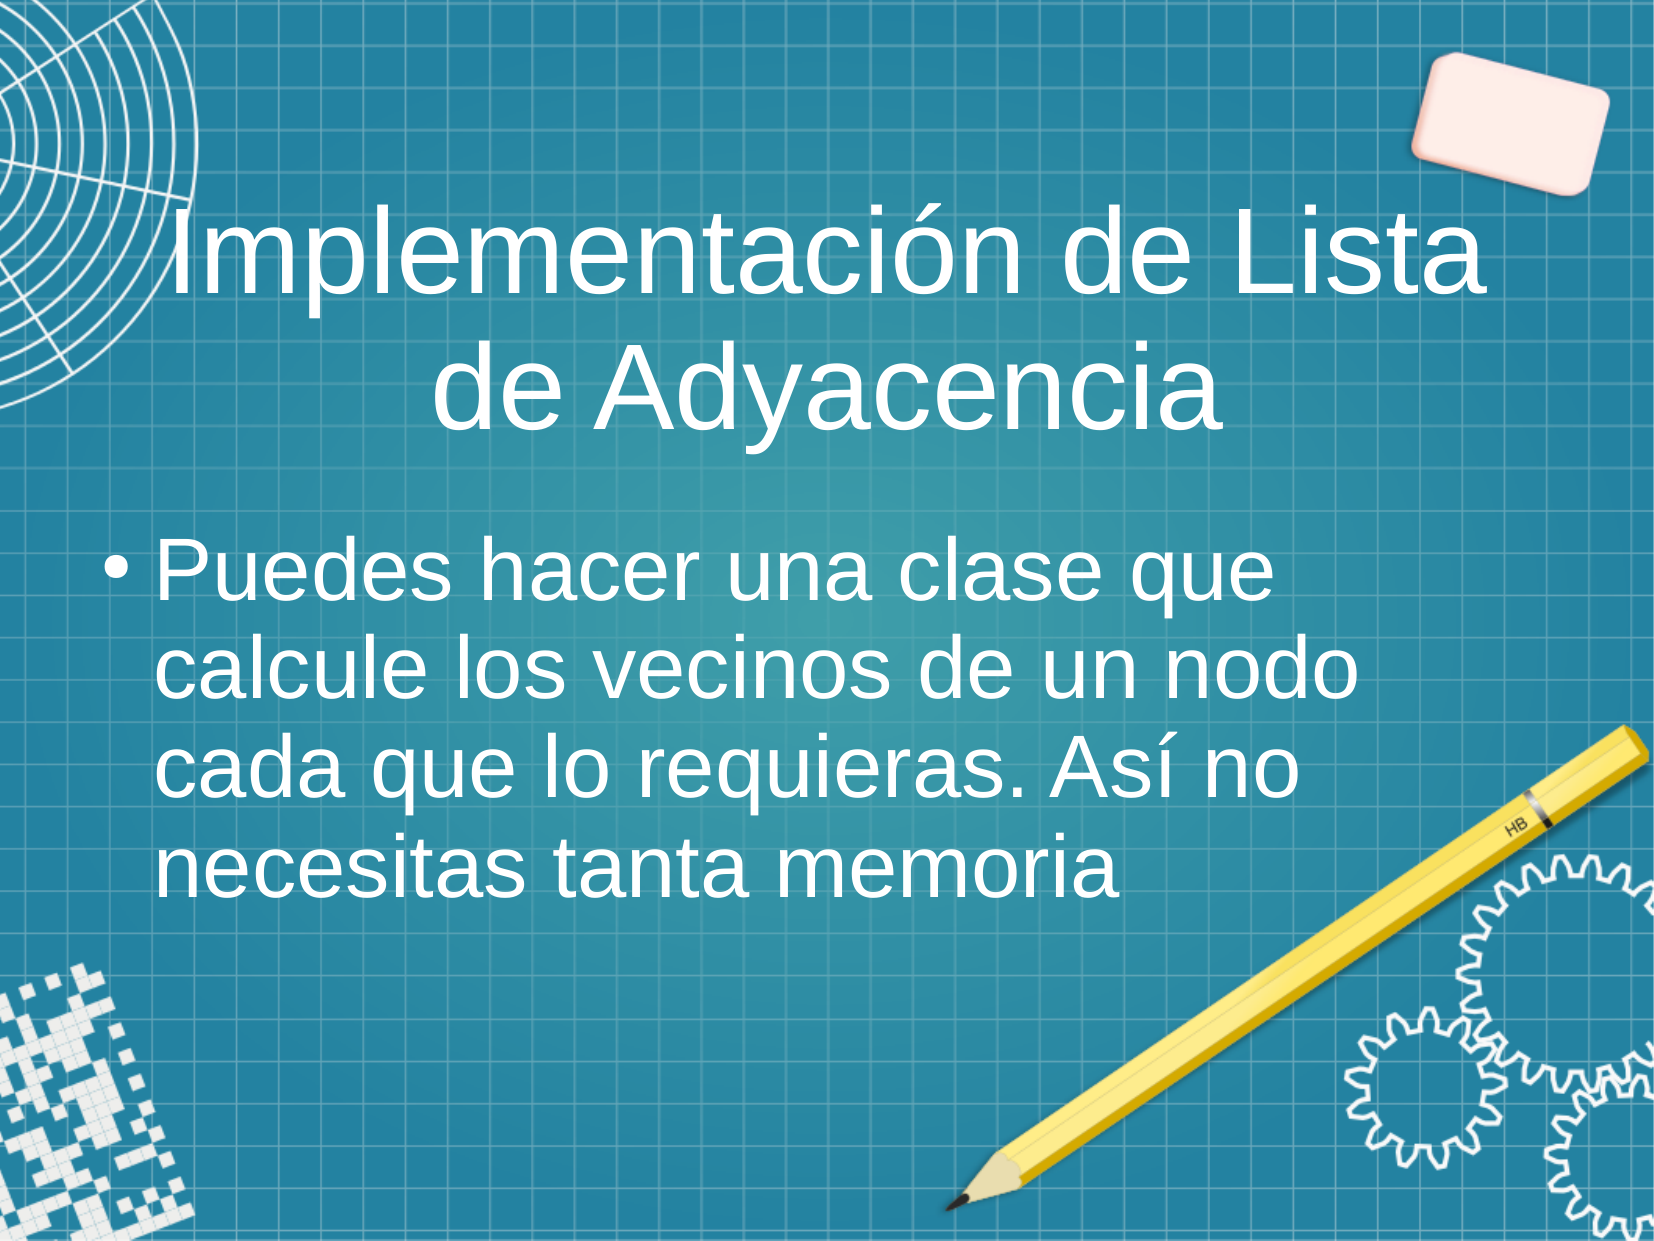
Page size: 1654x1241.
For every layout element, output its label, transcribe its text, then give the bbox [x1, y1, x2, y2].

title Implementación de Lista de Adyacencia [82, 177, 1571, 461]
picture [0, 0, 1654, 1241]
list Puedes hacer una clase que calcule los vecinos de un nodo cada que lo requieras. Así no necesitas tanta memoria [82, 519, 1571, 1123]
